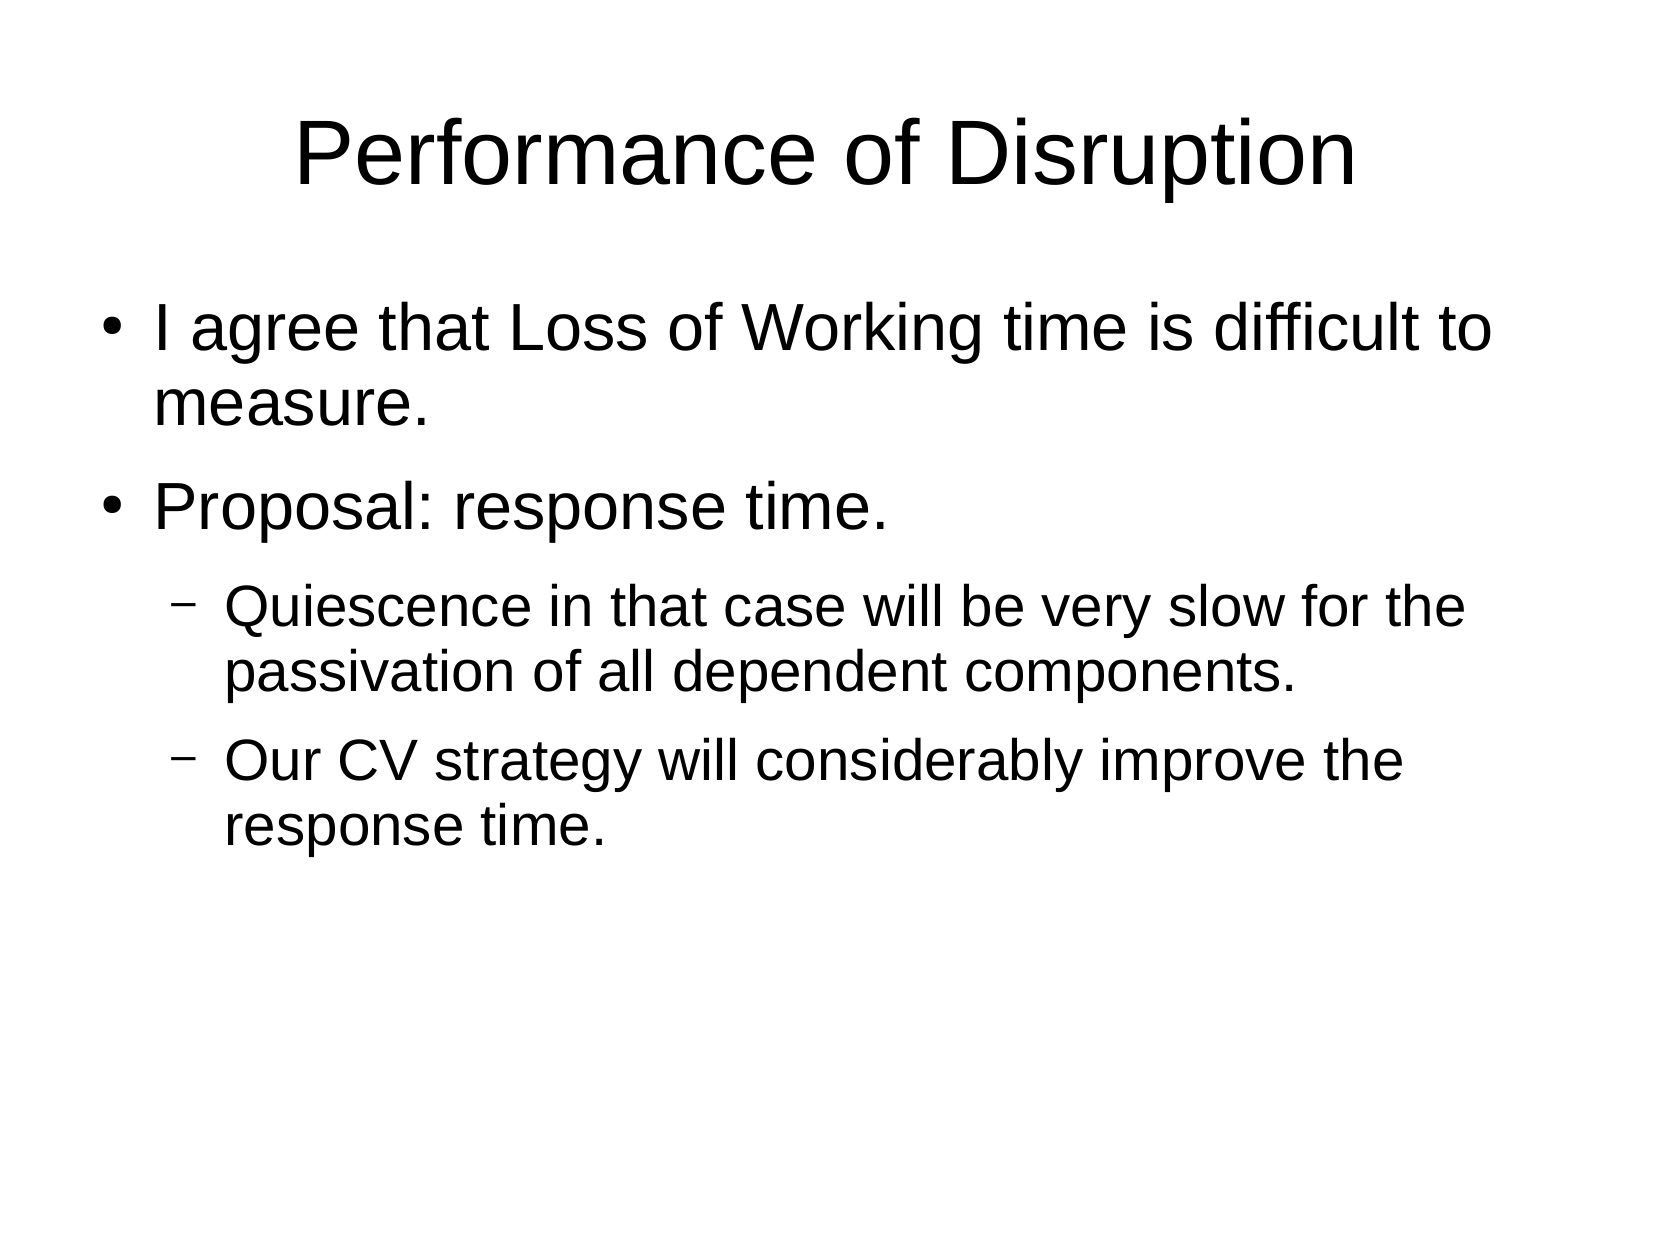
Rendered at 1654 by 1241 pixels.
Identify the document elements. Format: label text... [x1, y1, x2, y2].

title Performance of Disruption [82, 49, 1571, 257]
list I agree that Loss of Working time is difficult to measure. Proposal: response time. Quiescence in that case will be very slow for the passivation of all dependent components. Our CV strategy will considerably improve the response time. [82, 290, 1538, 1010]
